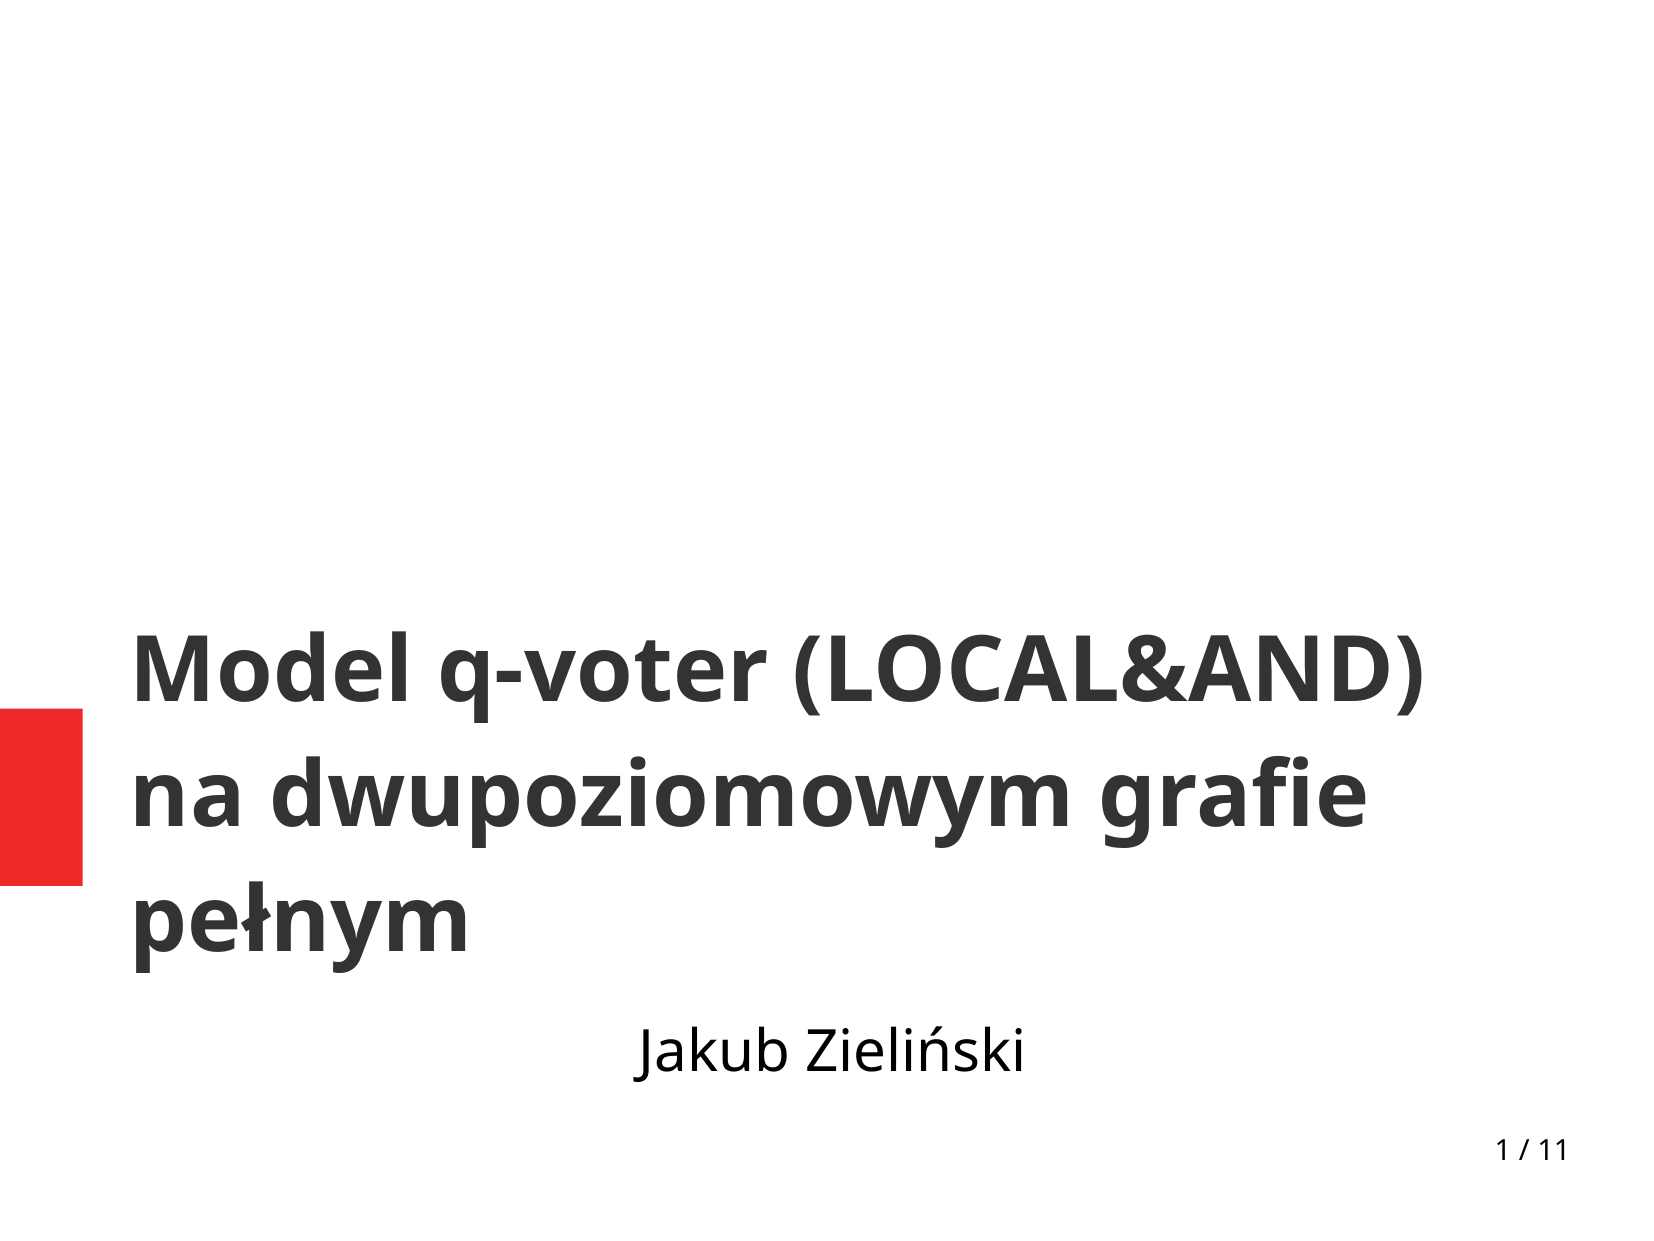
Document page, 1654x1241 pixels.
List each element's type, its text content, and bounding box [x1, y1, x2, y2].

title Model q-voter (LOCAL&AND) na dwupoziomowym grafie pełnym [129, 653, 1536, 930]
subtitle Jakub Zieliński [129, 968, 1536, 1130]
